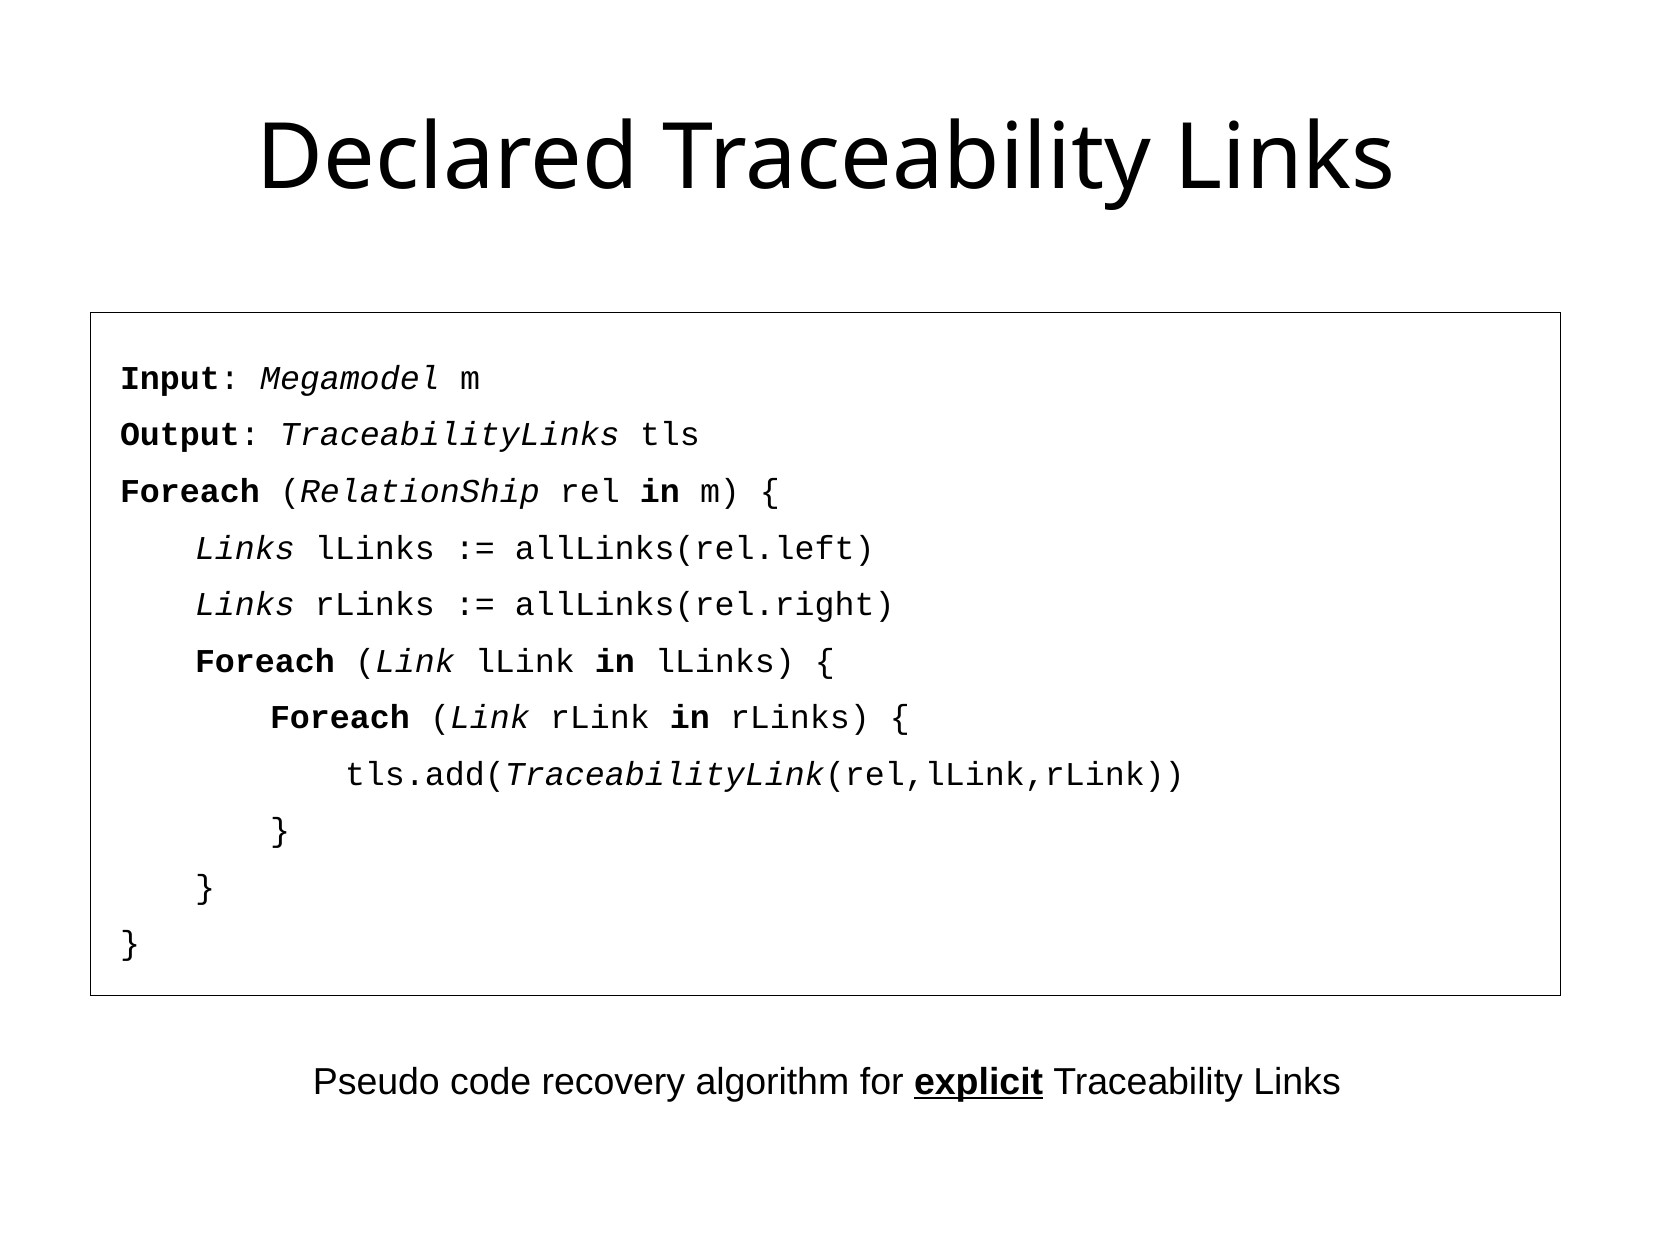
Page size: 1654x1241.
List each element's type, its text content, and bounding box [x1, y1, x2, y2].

title Declared Traceability Links [82, 49, 1571, 257]
text_box Pseudo code recovery algorithm for explicit Traceability Links [235, 1053, 1419, 1111]
text_box Input: Megamodel m Output: TraceabilityLinks tls Foreach (RelationShip rel in m) { Links lLinks := allLinks(rel.left) Links rLinks := allLinks(rel.right) Foreach (Link lLink in lLinks) { Foreach (Link rLink in rLinks) { tls.add(TraceabilityLink(rel,lLink,rLink)) } } } [90, 312, 1561, 977]
